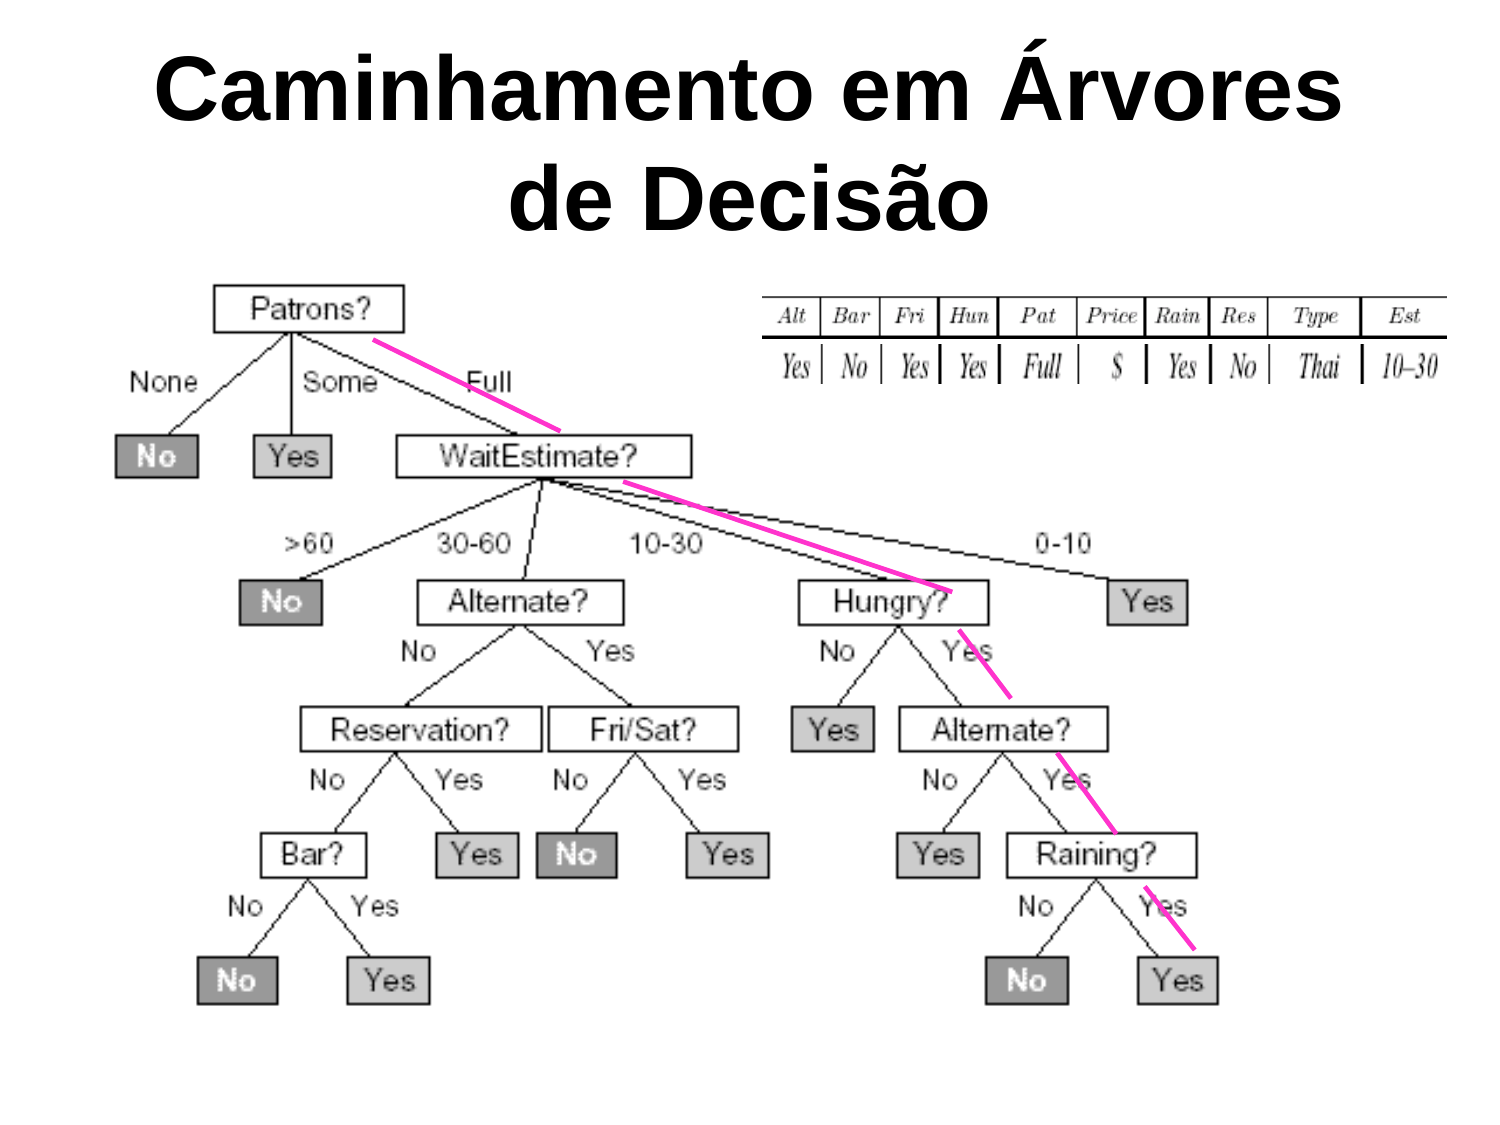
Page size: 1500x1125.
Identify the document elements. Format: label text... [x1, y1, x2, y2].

title Caminhamento em Árvores de Decisão [75, 21, 1426, 257]
picture [29, 264, 1447, 1034]
